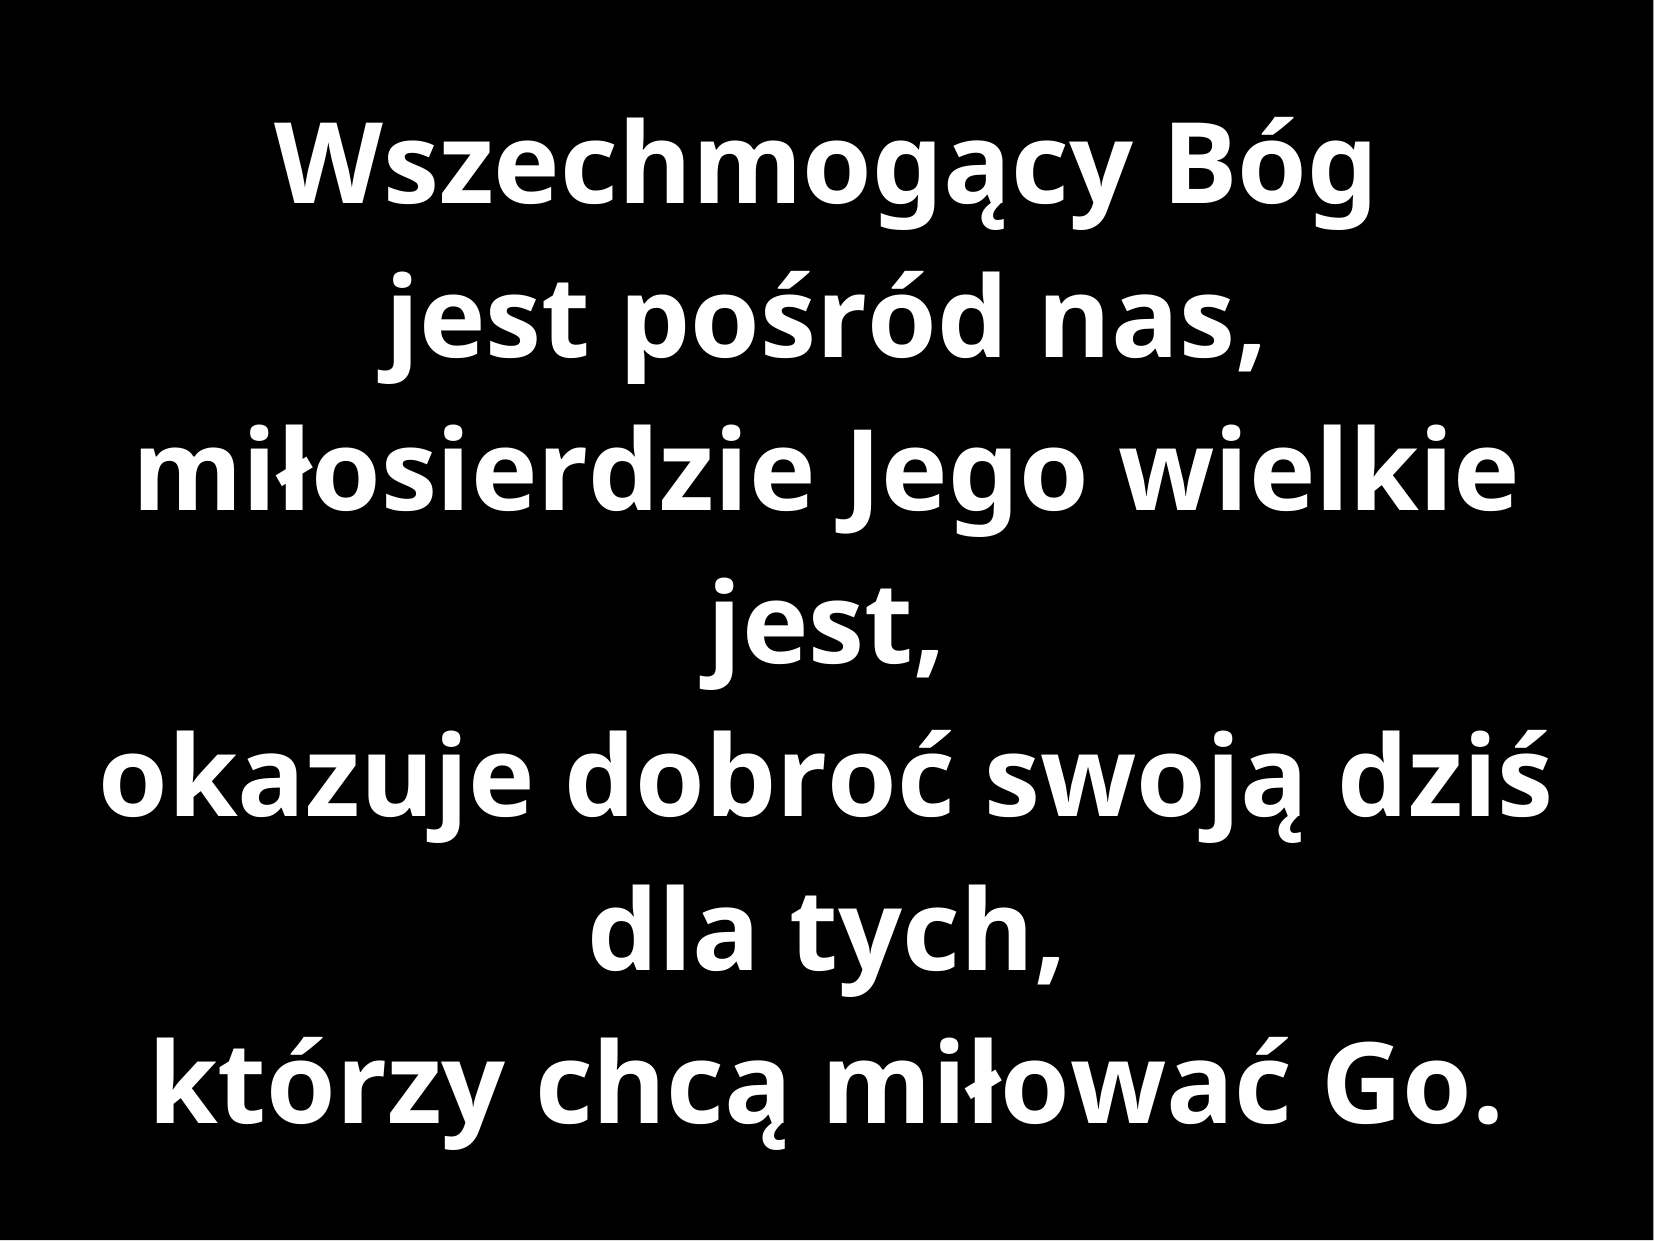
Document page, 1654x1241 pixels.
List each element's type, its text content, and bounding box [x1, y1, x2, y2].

title Wszechmogący Bóg jest pośród nas, miłosierdzie Jego wielkie jest, okazuje dobroć swoją dziś dla tych, którzy chcą miłować Go. [0, 0, 1654, 1241]
